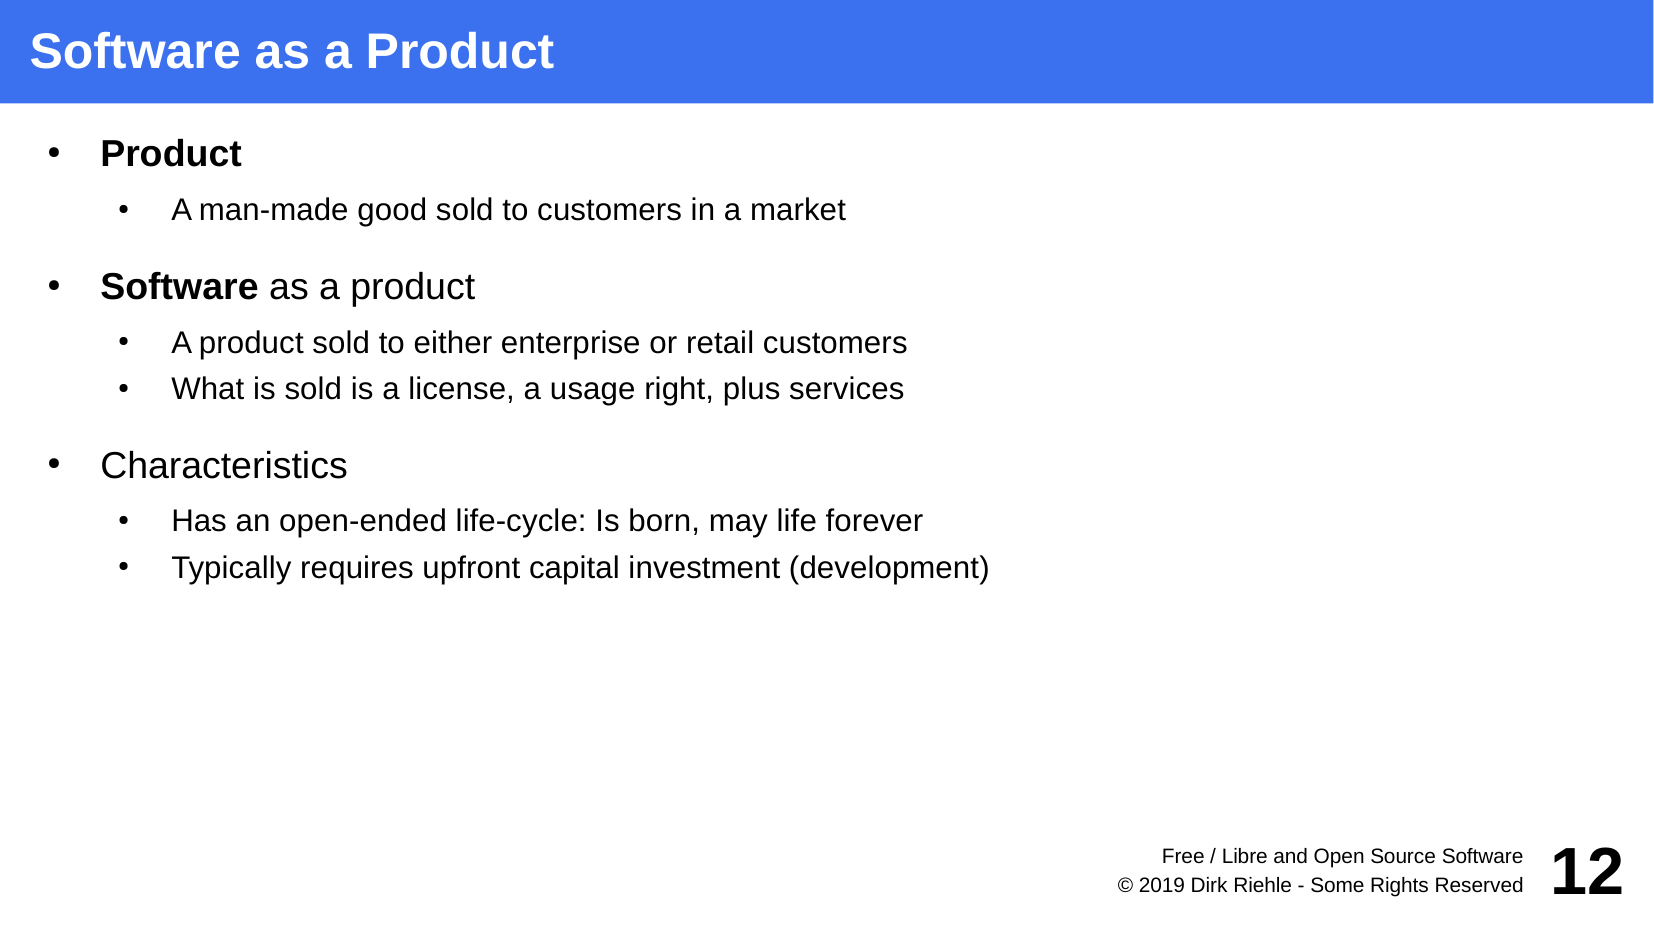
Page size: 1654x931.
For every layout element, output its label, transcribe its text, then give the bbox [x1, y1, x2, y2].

list Product A man-made good sold to customers in a market Software as a product A product sold to either enterprise or retail customers What is sold is a license, a usage right, plus services Characteristics Has an open-ended life-cycle: Is born, may life forever Typically requires upfront capital investment (development) [29, 132, 1625, 813]
title Software as a Product [0, 0, 1654, 104]
